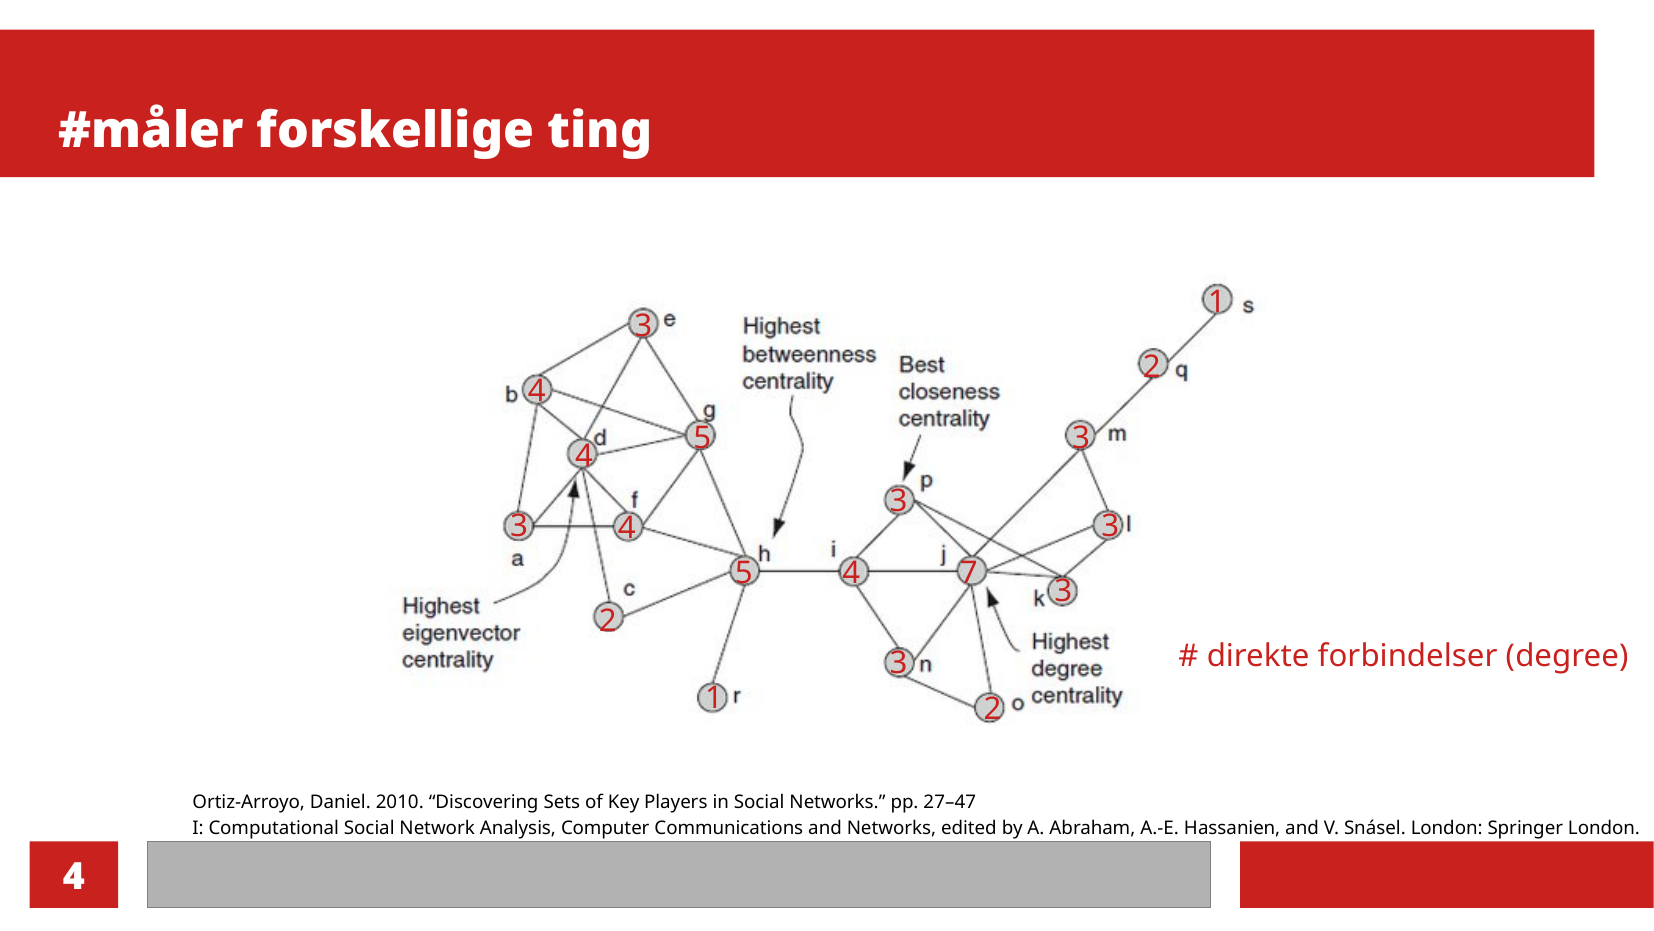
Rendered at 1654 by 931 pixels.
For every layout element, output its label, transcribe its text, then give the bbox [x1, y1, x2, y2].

text_box 5 [678, 407, 724, 462]
text_box 4 [560, 425, 606, 480]
text_box 2 [1128, 336, 1174, 391]
text_box 3 [619, 295, 665, 350]
text_box # direkte forbindelser (degree) [1163, 625, 1587, 680]
text_box 3 [1057, 407, 1103, 462]
text_box 4 [513, 360, 559, 415]
text_box 3 [1039, 560, 1085, 616]
text_box 2 [584, 590, 630, 645]
text_box 3 [874, 633, 920, 688]
text_box 3 [495, 495, 541, 551]
text_box 1 [1193, 271, 1239, 326]
text_box 5 [719, 543, 766, 598]
title #måler forskellige ting [59, 44, 1595, 163]
text_box 4 [827, 543, 873, 598]
text_box 1 [690, 667, 736, 722]
picture [375, 253, 1286, 743]
text_box Ortiz-Arroyo, Daniel. 2010. “Discovering Sets of Key Players in Social Networks.” pp. 27–47 I: Computational Social Network Analysis, Computer Communications and Networks, edited by A. Abraham, A.-E. Hassanien, and V. Snásel. London: Springer London. [177, 781, 1494, 844]
text_box 4 [603, 497, 649, 552]
text_box 2 [968, 679, 1014, 734]
text_box 3 [1086, 495, 1132, 551]
text_box 3 [874, 471, 920, 526]
text_box 7 [945, 543, 991, 598]
